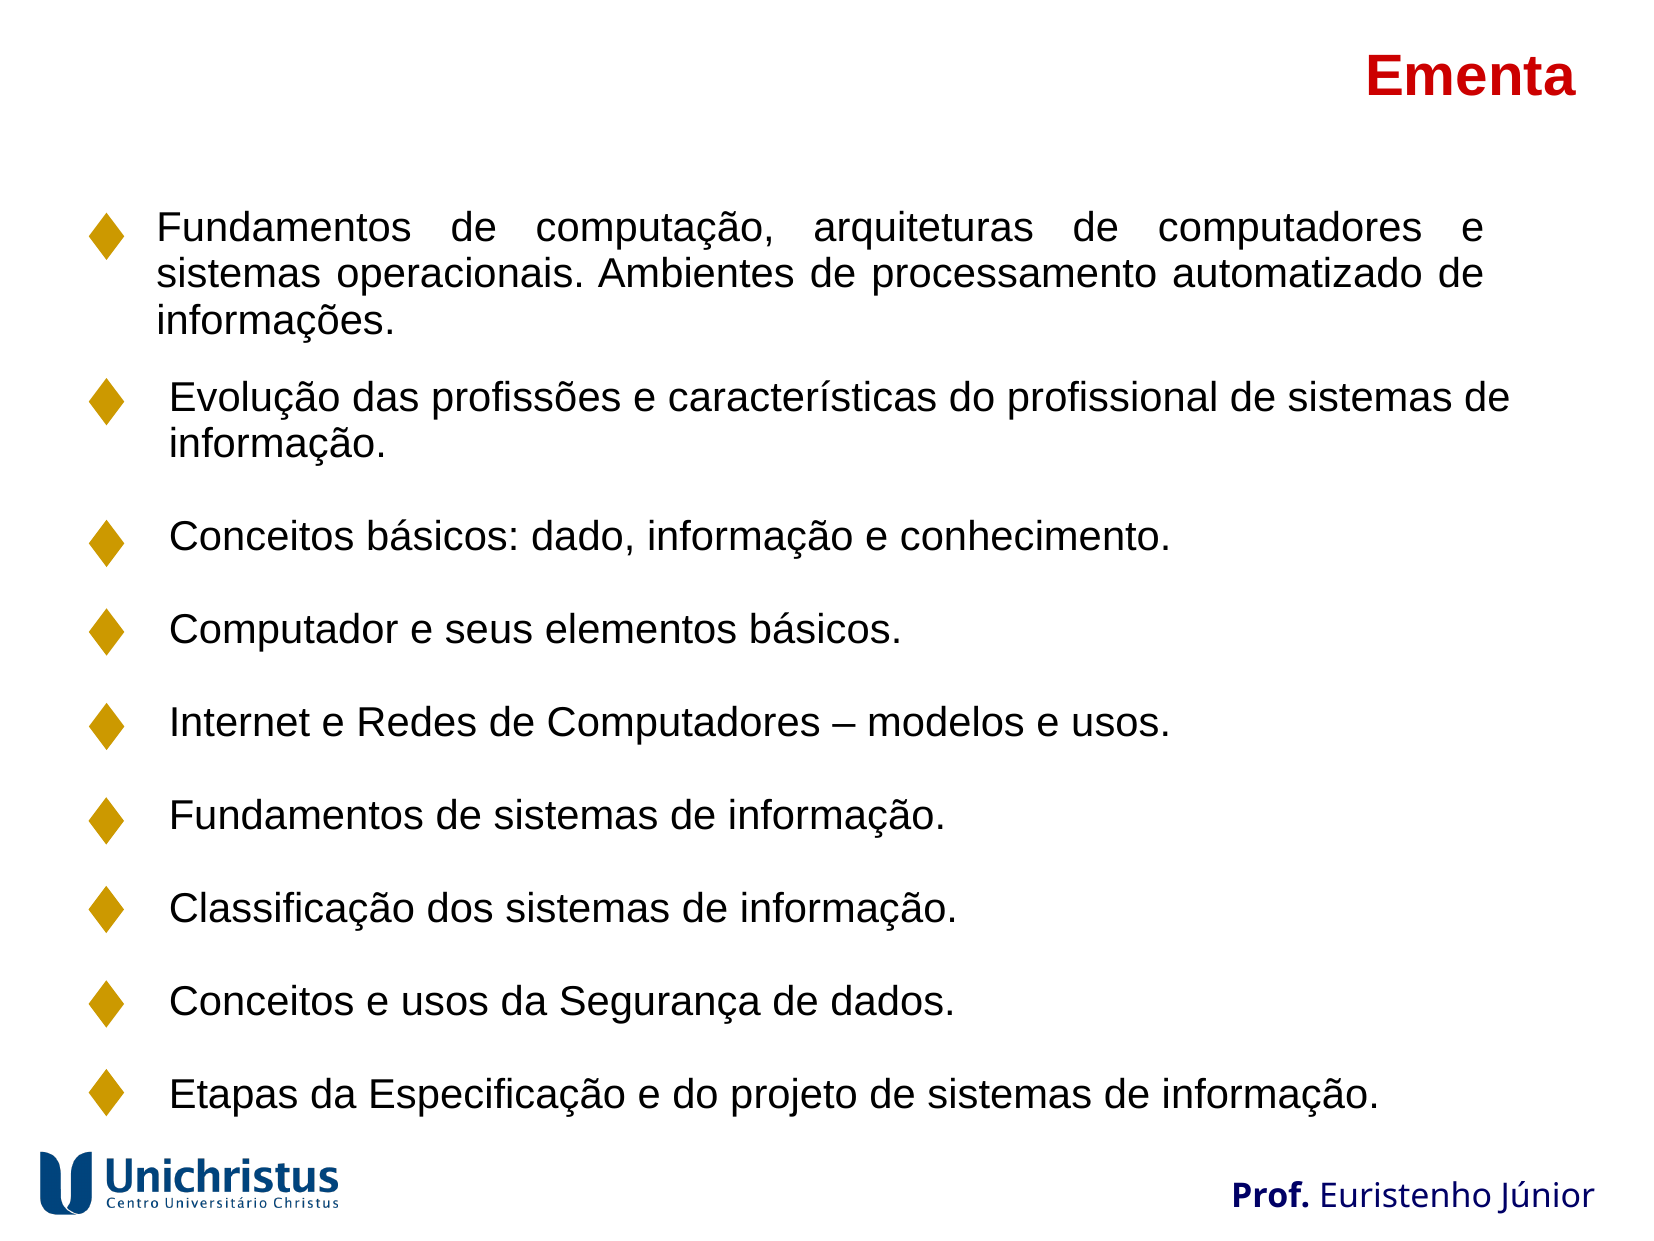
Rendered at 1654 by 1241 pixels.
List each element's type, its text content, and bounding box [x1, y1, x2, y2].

text_box [88, 702, 125, 751]
text_box [88, 1068, 125, 1117]
text_box [88, 980, 125, 1028]
picture [35, 1148, 343, 1217]
text_box [88, 378, 125, 426]
text_box [88, 519, 125, 568]
text_box [88, 797, 125, 845]
text_box Fundamentos de computação, arquiteturas de computadores e sistemas operacionais. Ambientes de processamento automatizado de informações. [141, 196, 1501, 351]
text_box Evolução das profissões e características do profissional de sistemas de informação. Conceitos básicos: dado, informação e conhecimento. Computador e seus elementos básicos. Internet e Redes de Computadores – modelos e usos. Fundamentos de sistemas de informação. Classificação dos sistemas de informação. Conceitos e usos da Segurança de dados. Etapas da Especificação e do projeto de sistemas de informação. [153, 366, 1593, 1125]
text_box [88, 212, 125, 260]
text_box [88, 885, 125, 934]
text_box [88, 608, 125, 656]
text_box Prof. Euristenho Júnior [1216, 1163, 1654, 1224]
text_box Ementa [1350, 35, 1646, 130]
